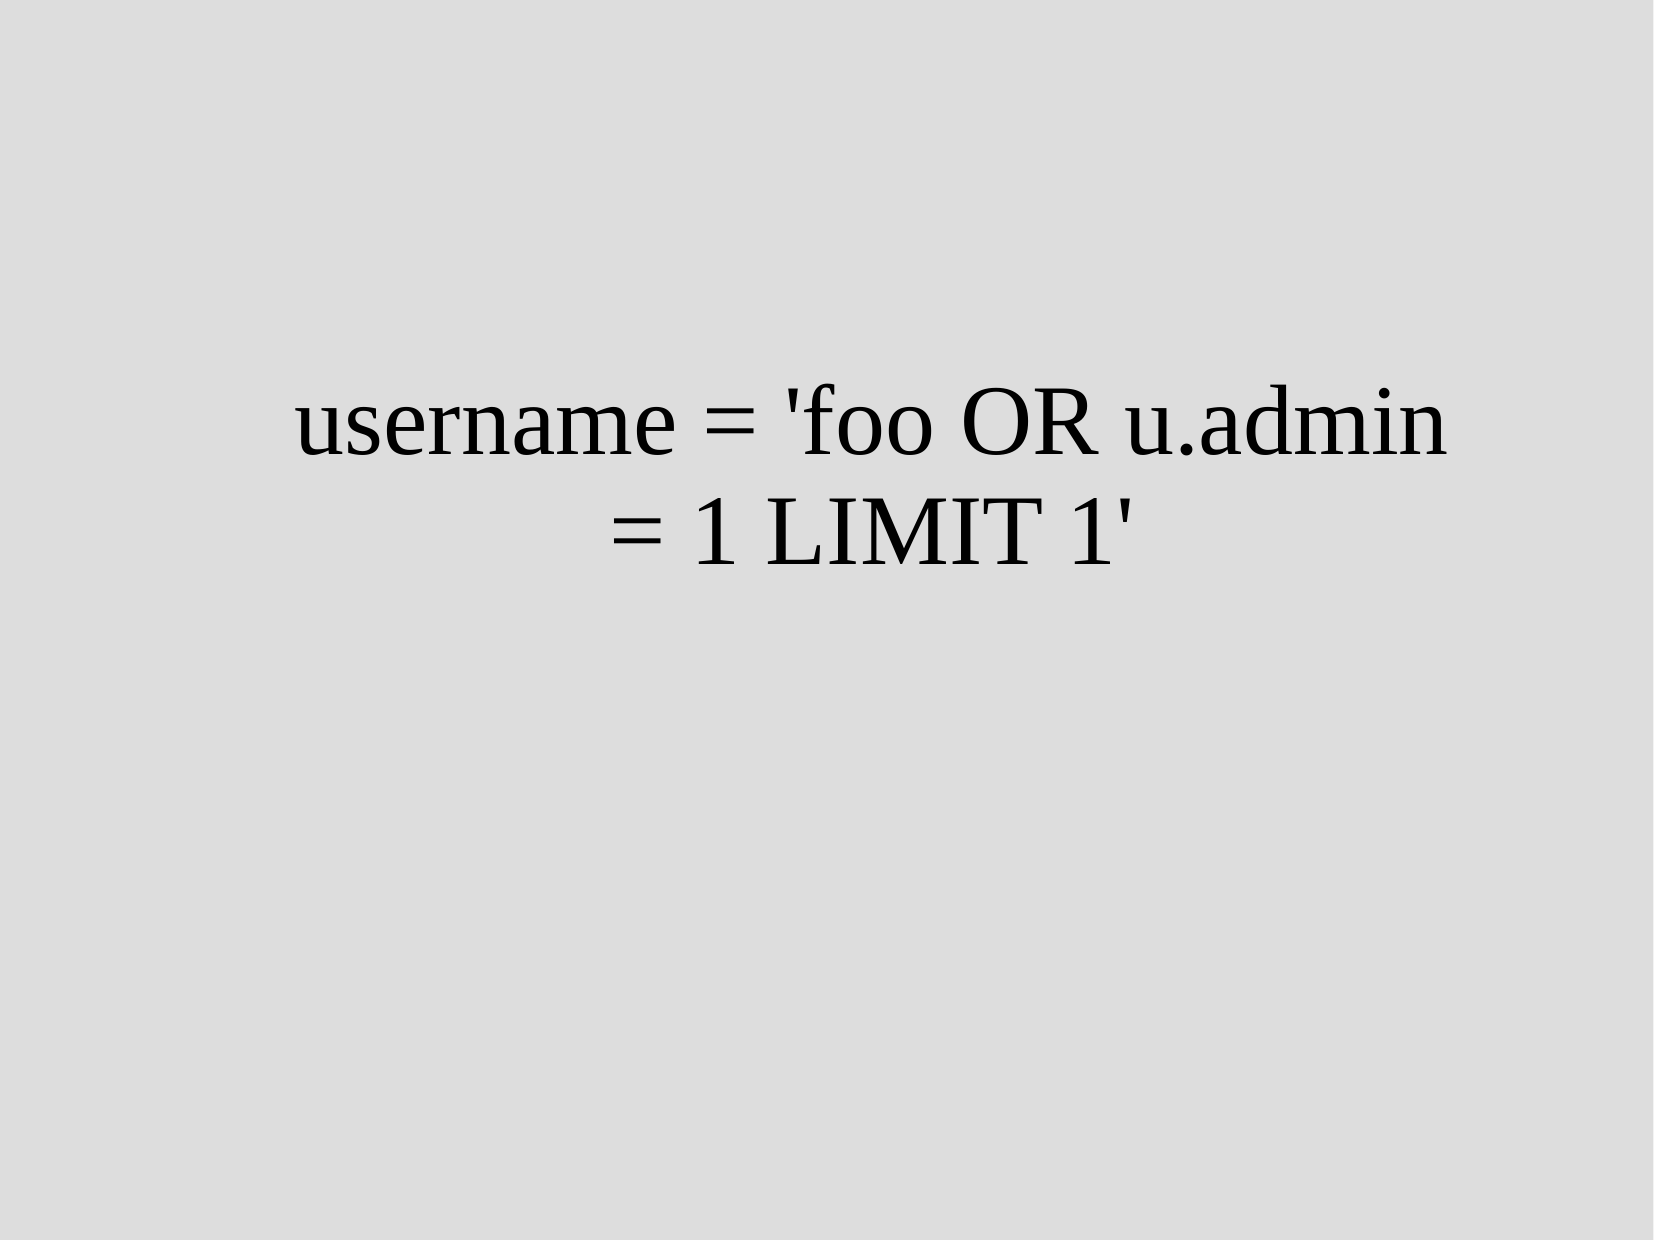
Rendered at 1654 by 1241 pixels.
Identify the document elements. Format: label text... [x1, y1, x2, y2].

subtitle [82, 49, 1571, 1010]
text_box username = 'foo OR u.admin = 1 LIMIT 1' [271, 357, 1473, 595]
